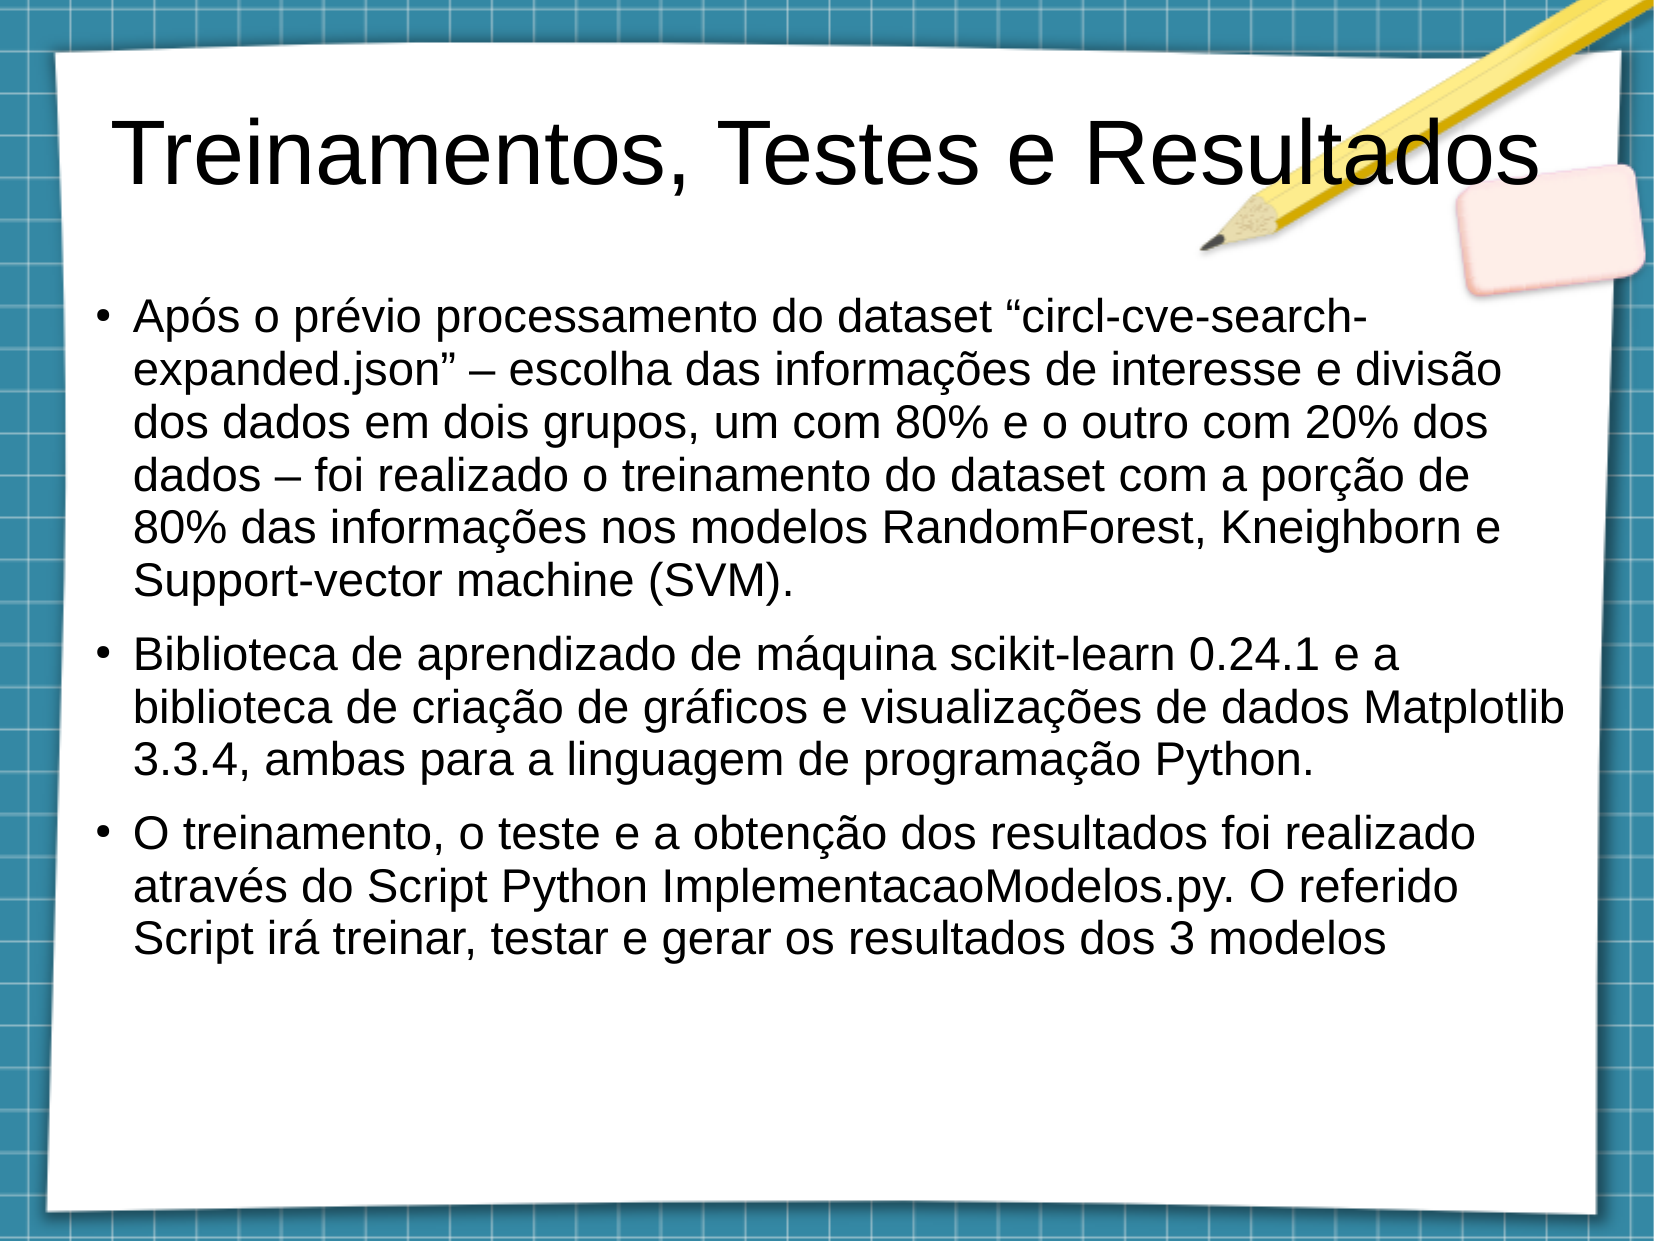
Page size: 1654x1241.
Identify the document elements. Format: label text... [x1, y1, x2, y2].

title Treinamentos, Testes e Resultados [82, 49, 1571, 257]
picture [0, 0, 1654, 1241]
list Após o prévio processamento do dataset “circl-cve-search-expanded.json” – escolha das informações de interesse e divisão dos dados em dois grupos, um com 80% e o outro com 20% dos dados – foi realizado o treinamento do dataset com a porção de 80% das informações nos modelos RandomForest, Kneighborn e Support-vector machine (SVM). Biblioteca de aprendizado de máquina scikit-learn 0.24.1 e a biblioteca de criação de gráficos e visualizações de dados Matplotlib 3.3.4, ambas para a linguagem de programação Python. O treinamento, o teste e a obtenção dos resultados foi realizado através do Script Python ImplementacaoModelos.py. O referido Script irá treinar, testar e gerar os resultados dos 3 modelos [82, 290, 1571, 1010]
